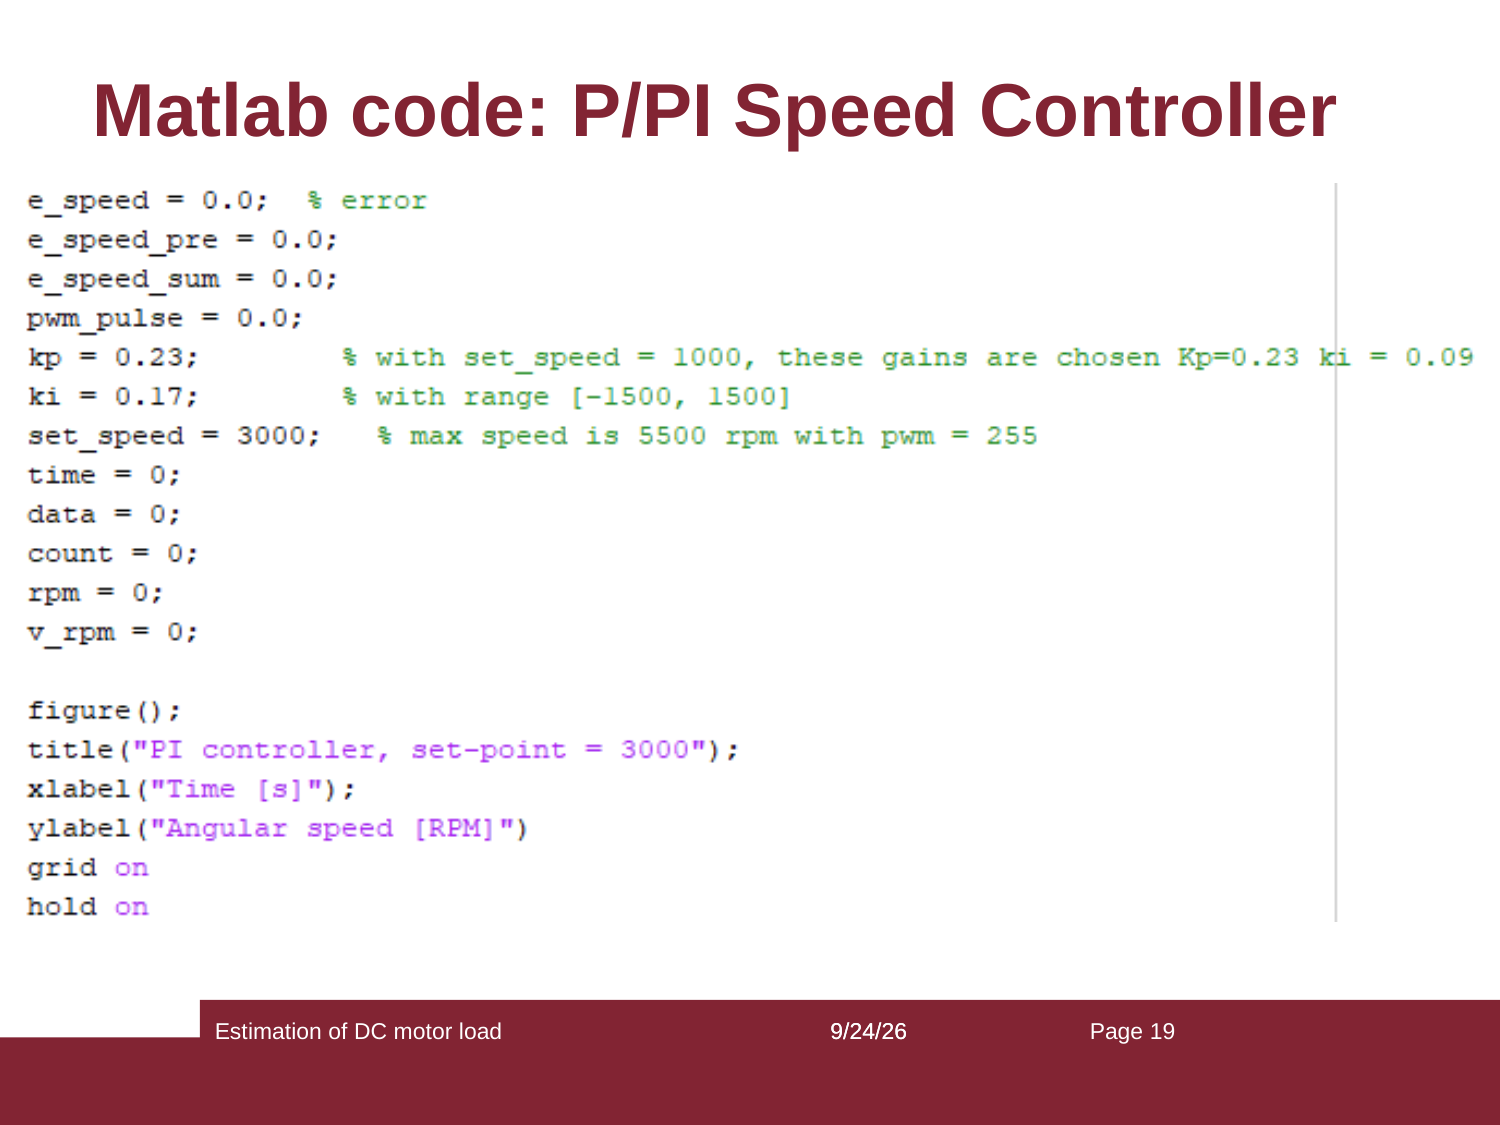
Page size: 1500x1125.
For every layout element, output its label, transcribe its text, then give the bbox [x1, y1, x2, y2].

text_box Matlab code: P/PI Speed Controller [77, 61, 1374, 161]
text_box Estimation of DC motor load [199, 1008, 675, 1084]
picture [21, 183, 1488, 922]
text_box 2/27/18 [712, 1008, 1026, 1084]
text_box Page 19 [1074, 1008, 1388, 1084]
